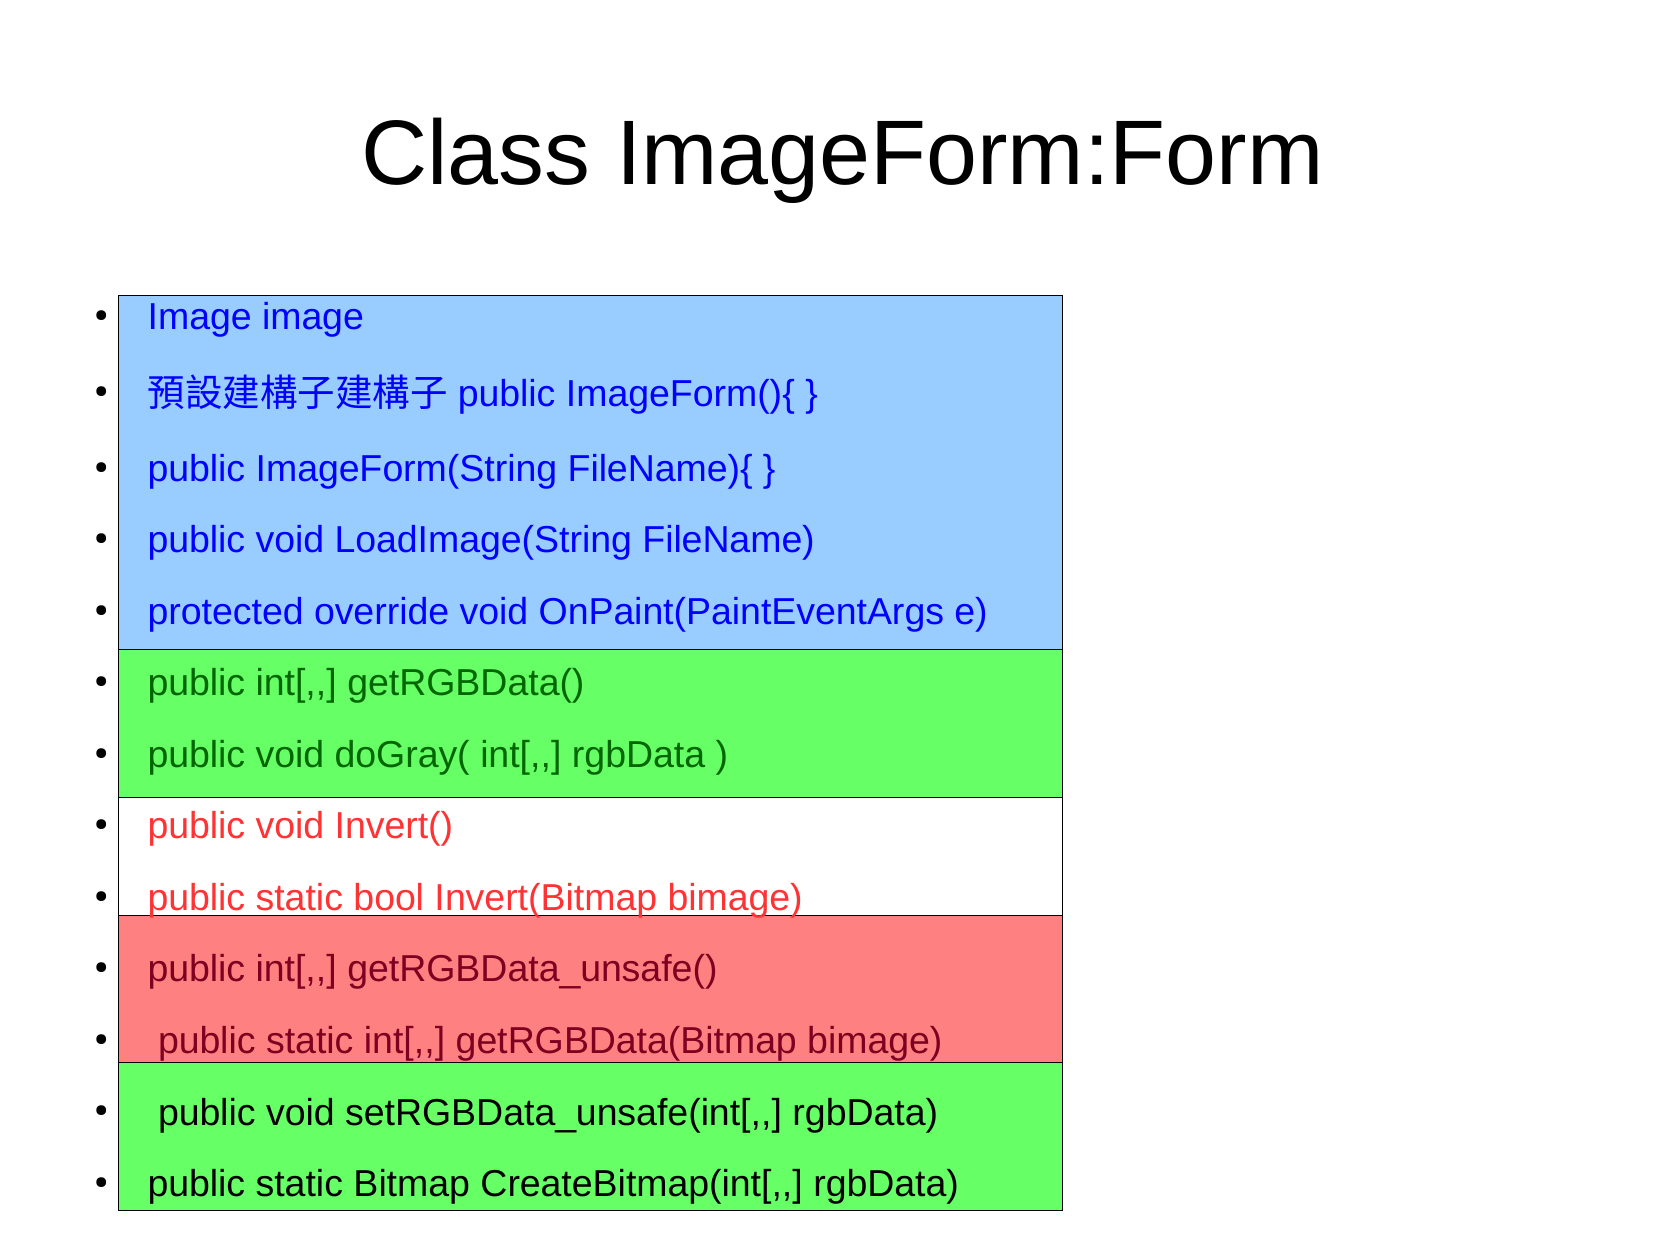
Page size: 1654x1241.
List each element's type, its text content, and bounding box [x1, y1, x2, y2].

text_box [118, 1197, 1063, 1211]
list Image image 預設建構子建構子public ImageForm(){ } public ImageForm(String FileName){ } public void LoadImage(String FileName) protected override void OnPaint(PaintEventArgs e) public int[,,] getRGBData() public void doGray( int[,,] rgbData ) public void Invert() public static bool Invert(Bitmap bimage) public int[,,] getRGBData_unsafe() public static int[,,] getRGBData(Bitmap bimage) public void setRGBData_unsafe(int[,,] rgbData) public static Bitmap CreateBitmap(int[,,] rgbData) [76, 295, 1565, 1197]
title Class ImageForm:Form [82, 49, 1571, 257]
